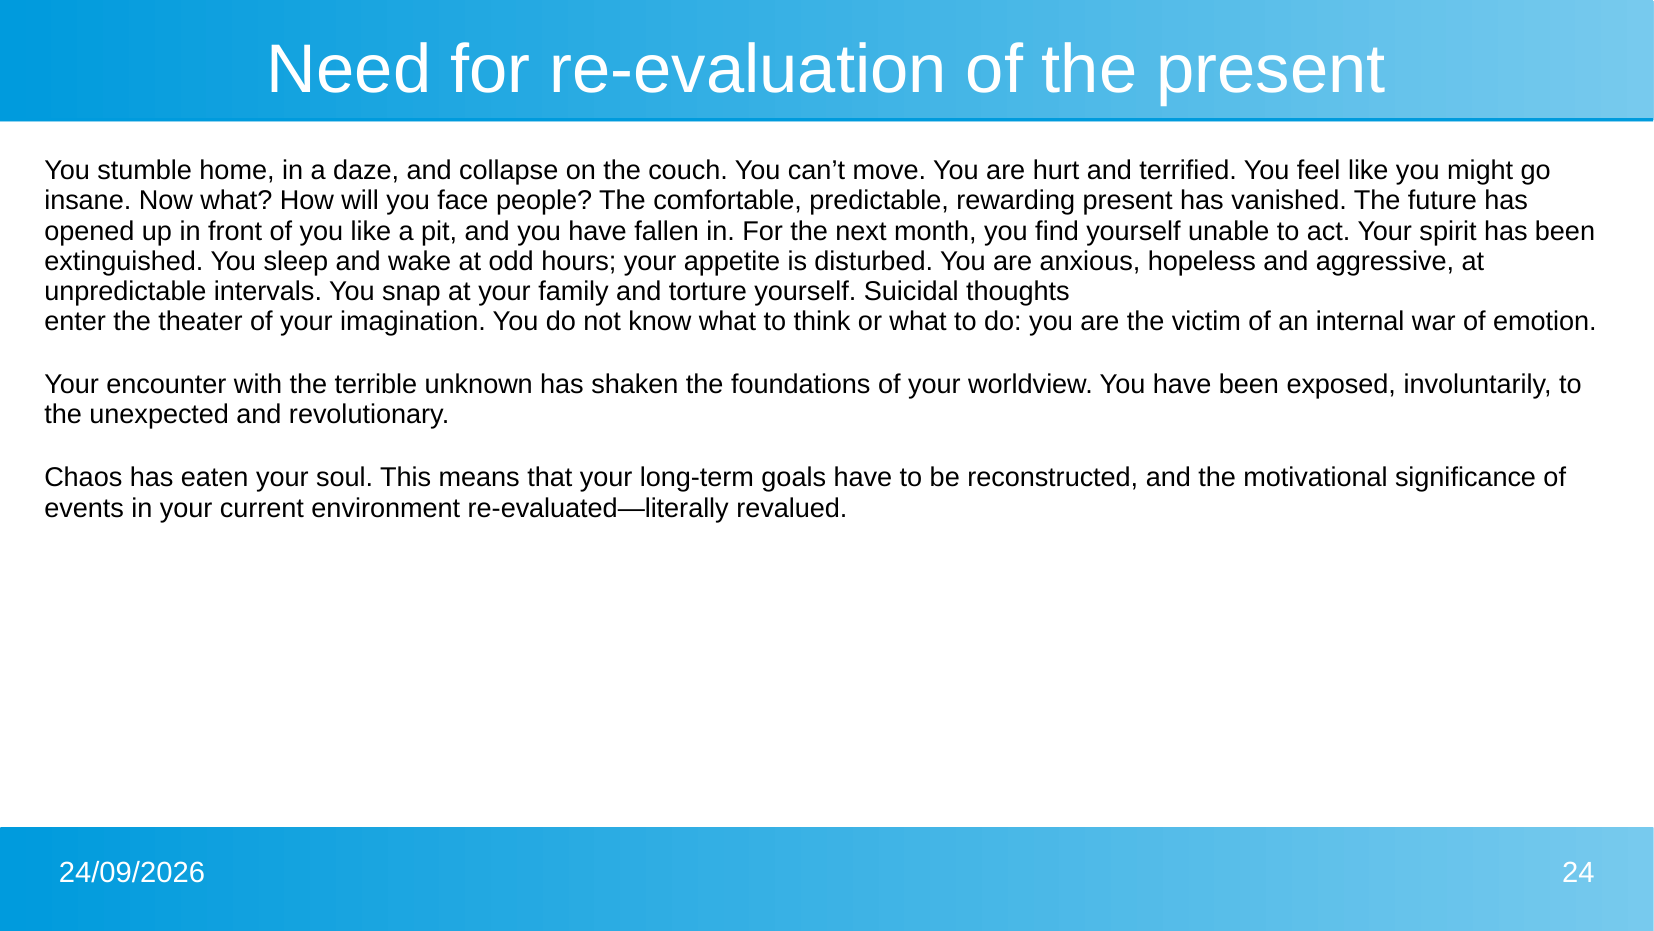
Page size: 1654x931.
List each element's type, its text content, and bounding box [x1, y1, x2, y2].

text_box You stumble home, in a daze, and collapse on the couch. You can’t move. You are hurt and terrified. You feel like you might go insane. Now what? How will you face people? The comfortable, predictable, rewarding present has vanished. The future has opened up in front of you like a pit, and you have fallen in. For the next month, you find yourself unable to act. Your spirit has been extinguished. You sleep and wake at odd hours; your appetite is disturbed. You are anxious, hopeless and aggressive, at unpredictable intervals. You snap at your family and torture yourself. Suicidal thoughts enter the theater of your imagination. You do not know what to think or what to do: you are the victim of an internal war of emotion. Your encounter with the terrible unknown has shaken the foundations of your worldview. You have been exposed, involuntarily, to the unexpected and revolutionary. Chaos has eaten your soul. This means that your long-term goals have to be reconstructed, and the motivational significance of events in your current environment re-evaluated—literally revalued. [29, 147, 1625, 531]
title Need for re-evaluation of the present [59, 29, 1595, 108]
